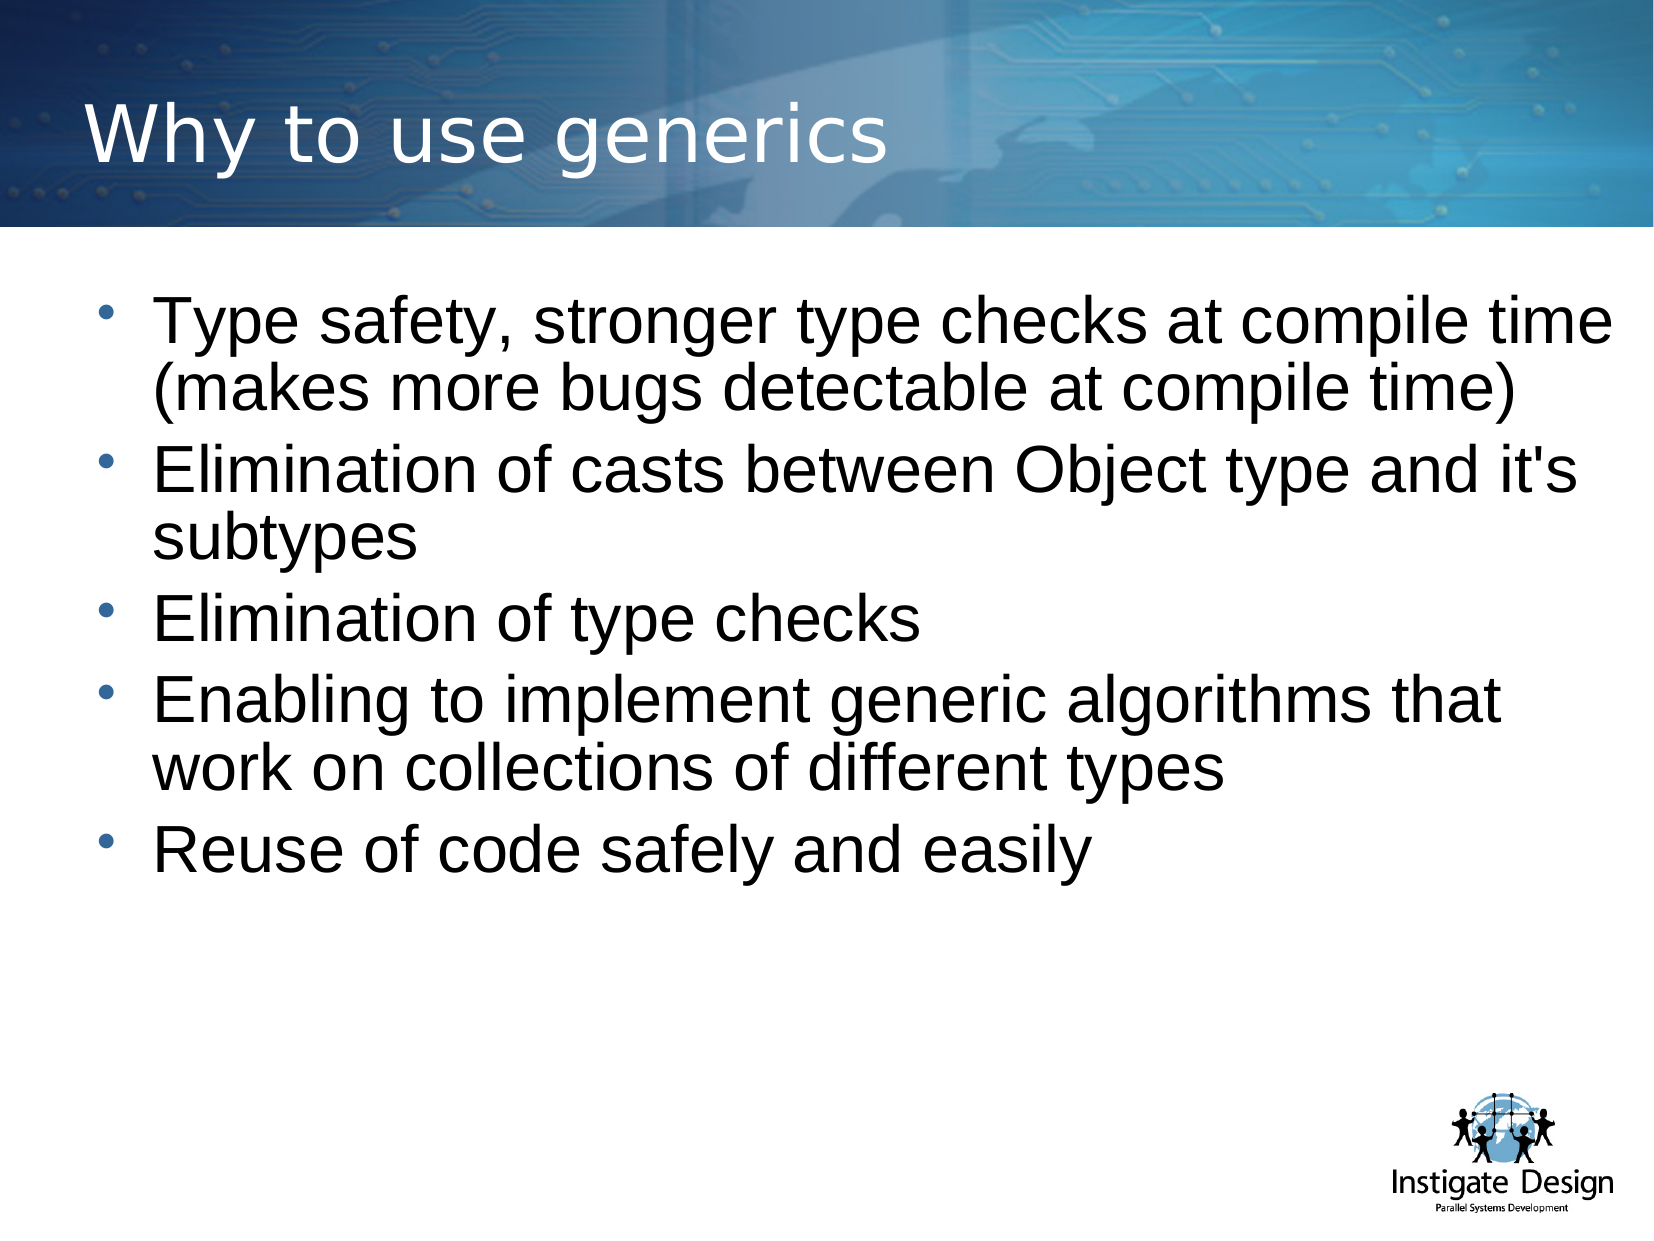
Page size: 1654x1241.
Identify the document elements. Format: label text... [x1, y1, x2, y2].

picture [1393, 1127, 1613, 1213]
title Why to use generics [82, 49, 1570, 228]
picture [0, 0, 1654, 227]
list Type safety, stronger type checks at compile time (makes more bugs detectable at compile time) Elimination of casts between Object type and it's subtypes Elimination of type checks Enabling to implement generic algorithms that work on collections of different types Reuse of code safely and easily [40, 289, 1617, 1127]
